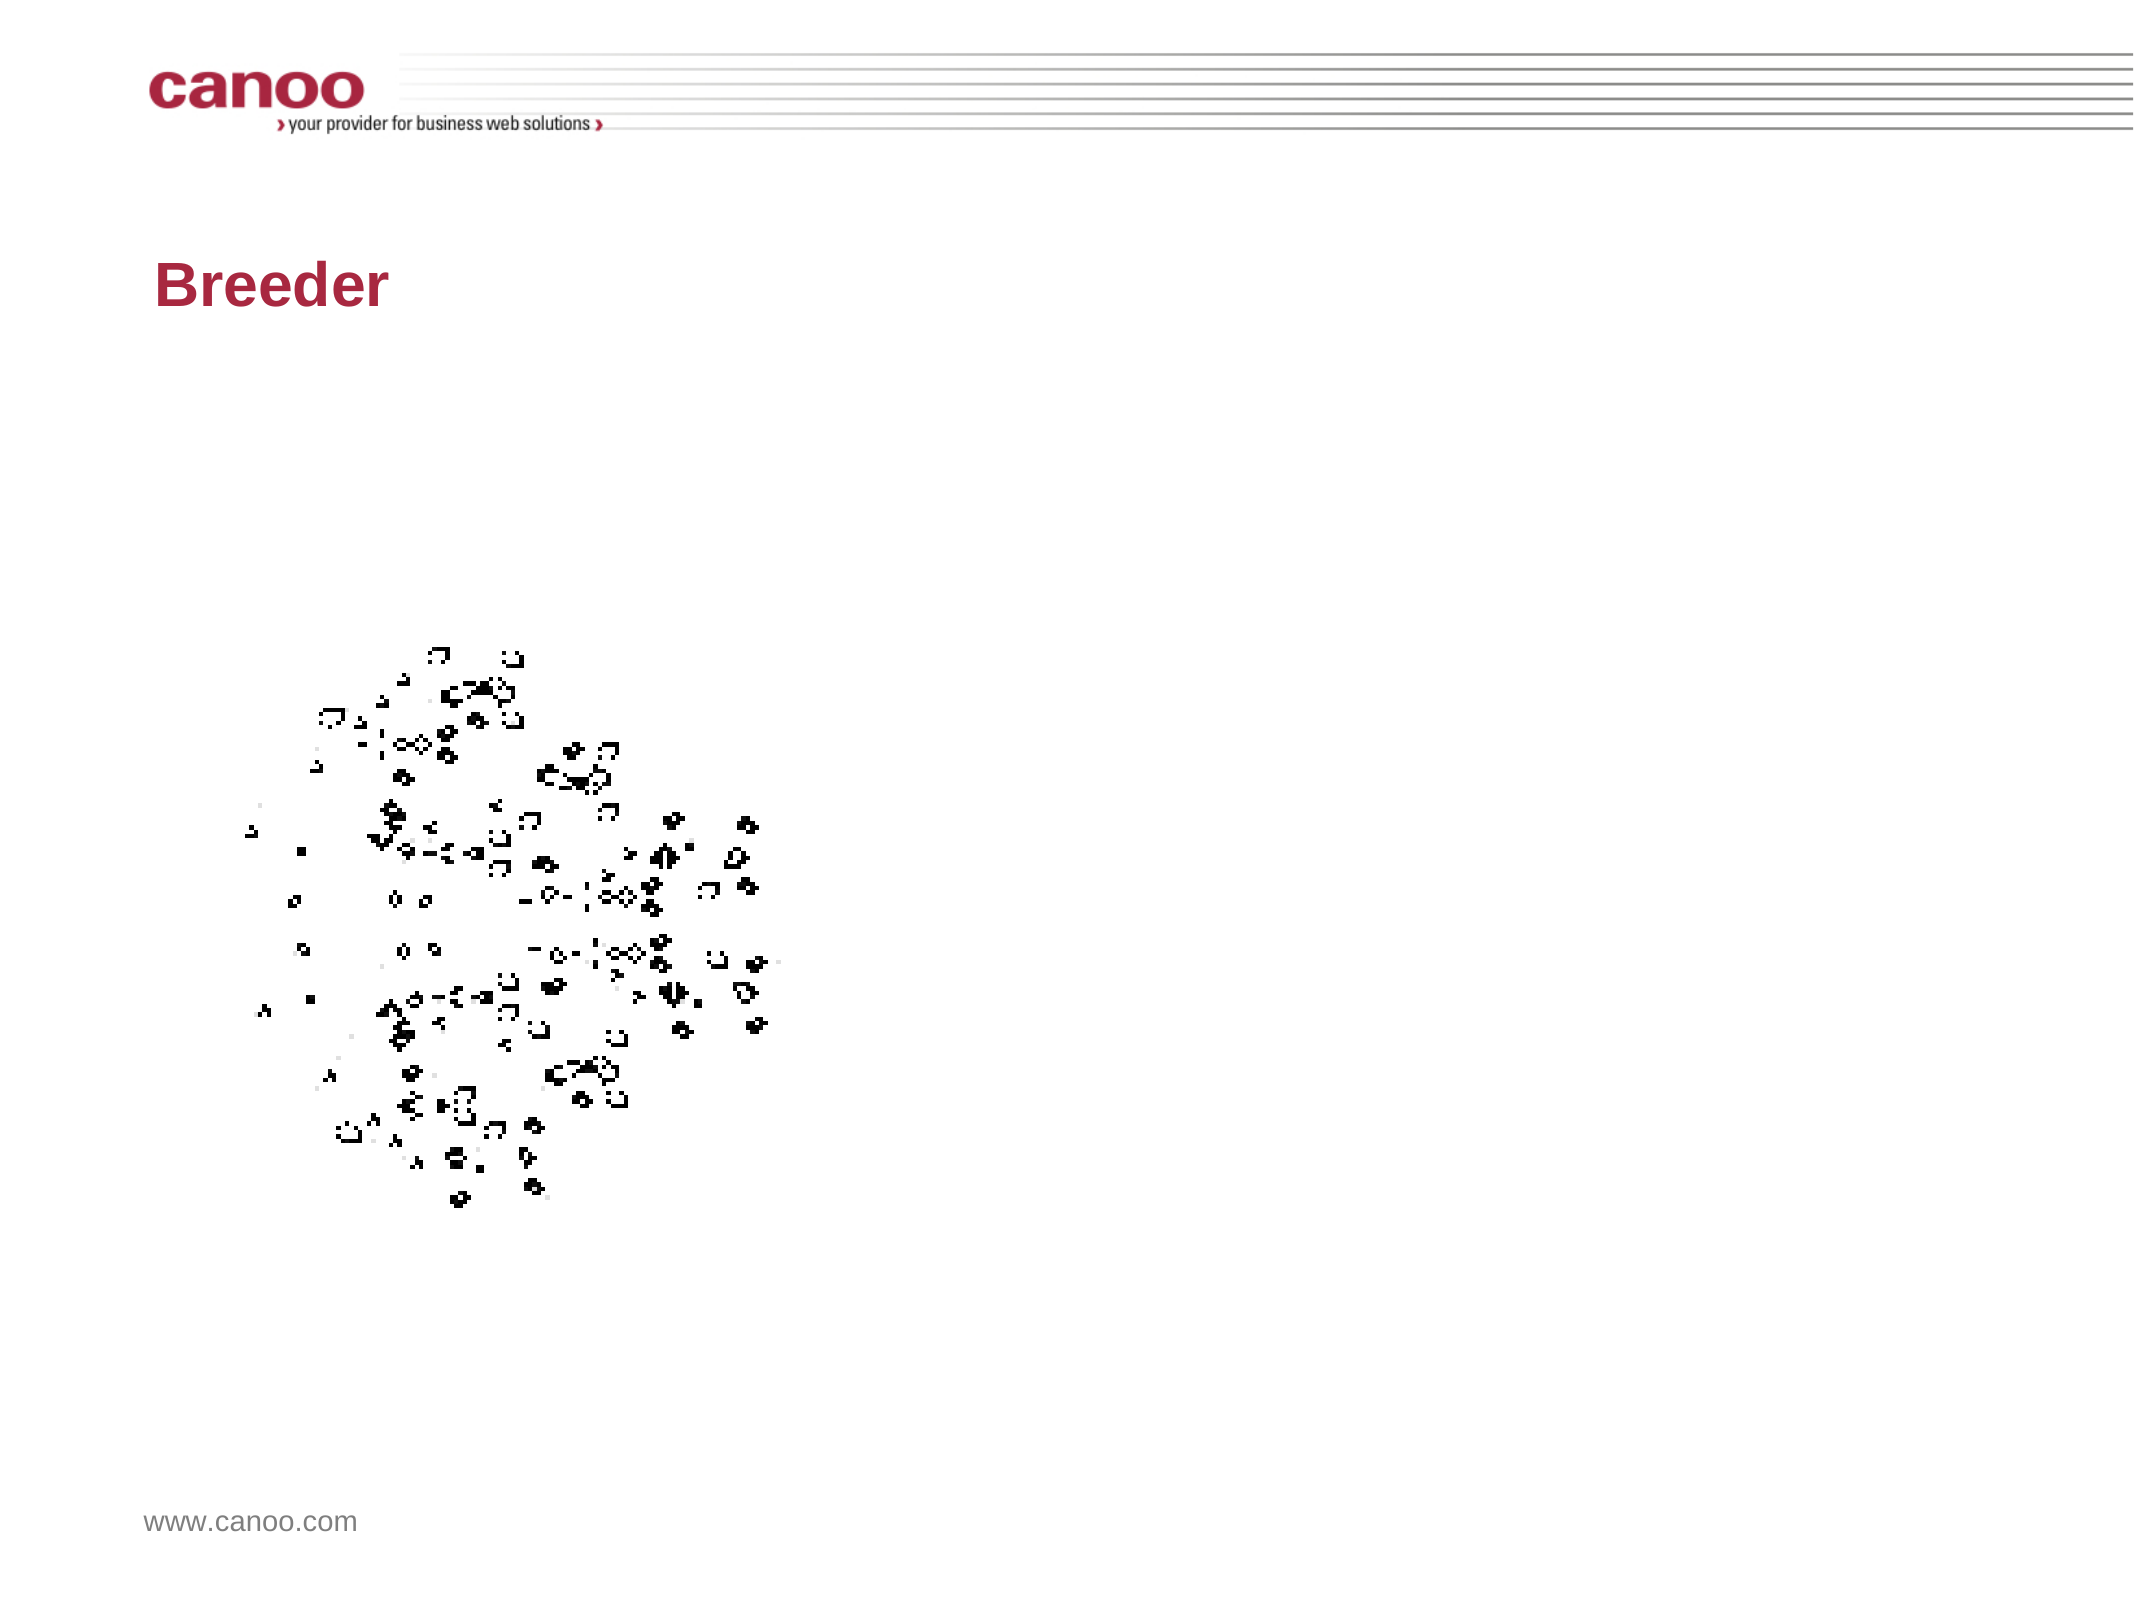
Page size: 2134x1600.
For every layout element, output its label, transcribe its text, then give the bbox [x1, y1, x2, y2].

picture [241, 412, 1892, 1249]
picture [0, 21, 2134, 188]
title Breeder [145, 233, 1961, 328]
